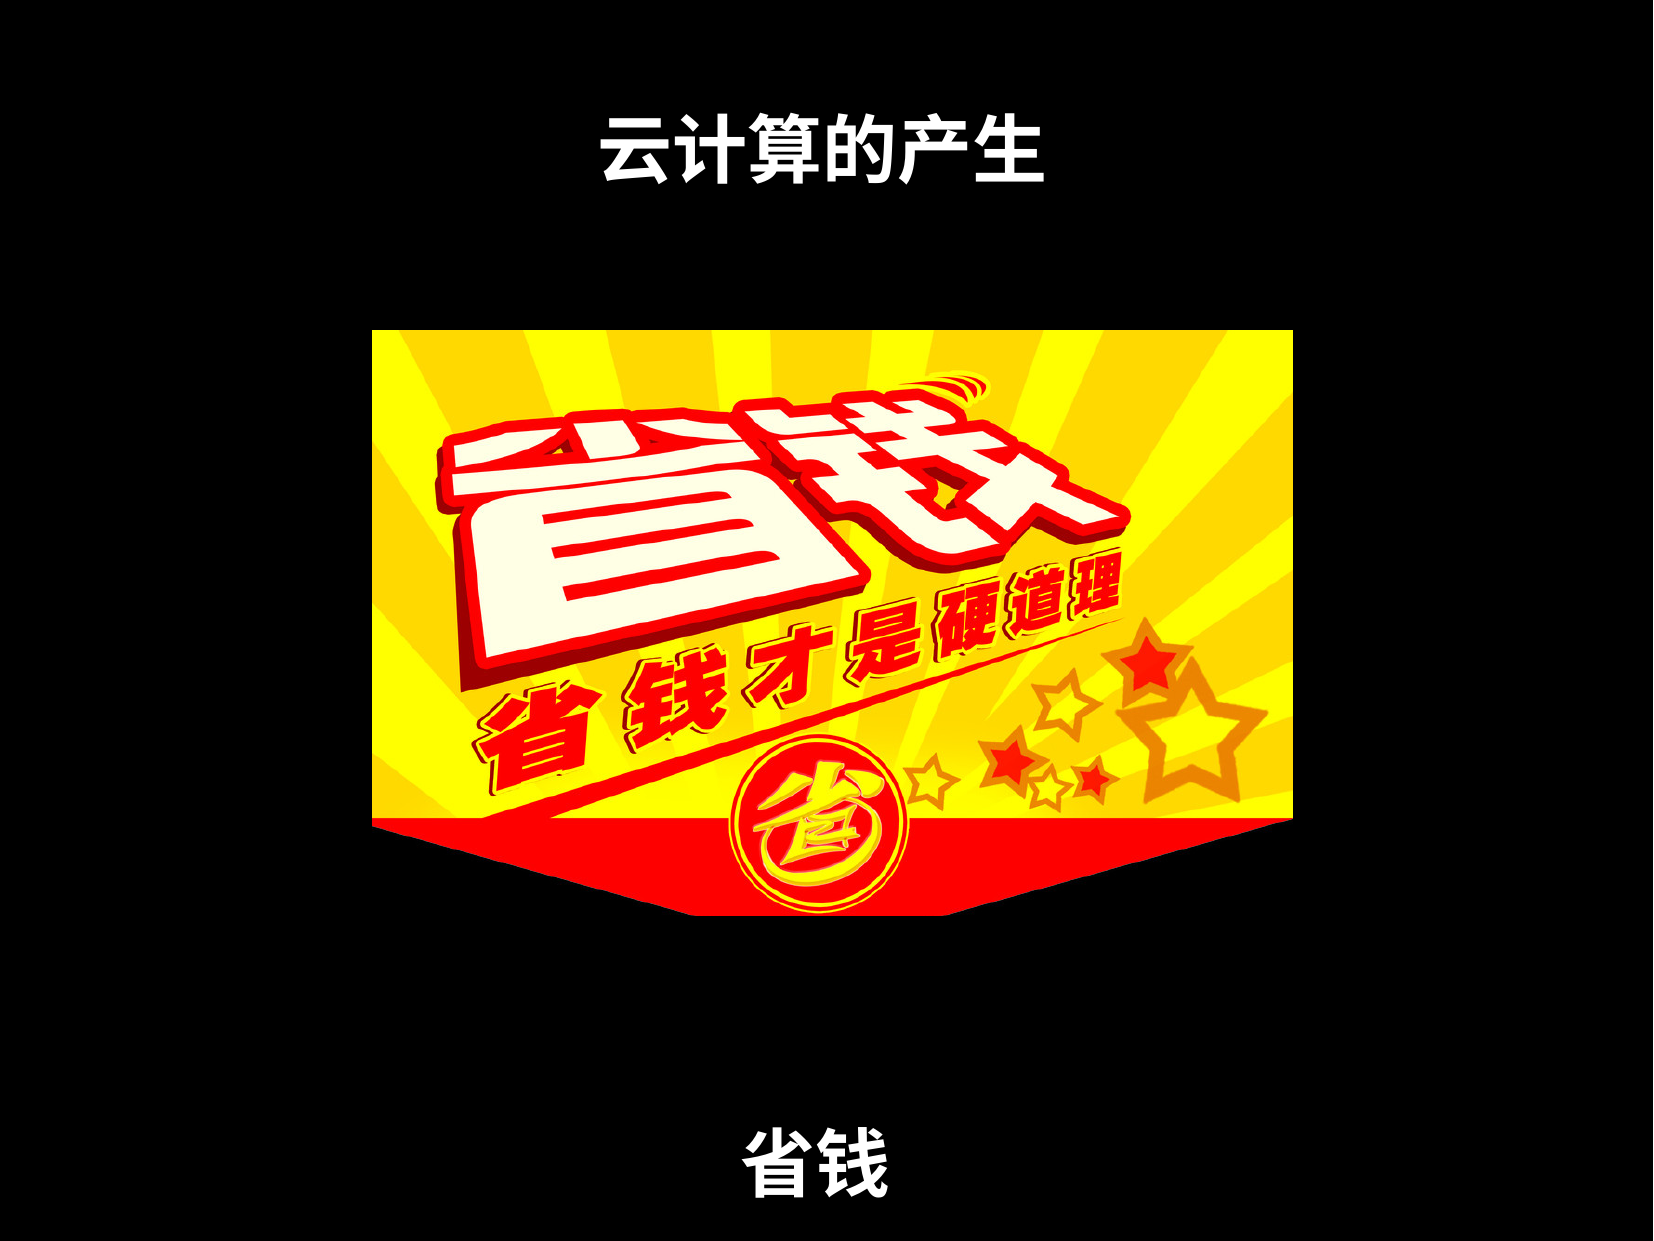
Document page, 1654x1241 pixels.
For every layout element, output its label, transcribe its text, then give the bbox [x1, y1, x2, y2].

text_box 省钱 [102, 1096, 1529, 1211]
picture [372, 330, 1293, 916]
text_box 云计算的产生 [108, 82, 1536, 197]
